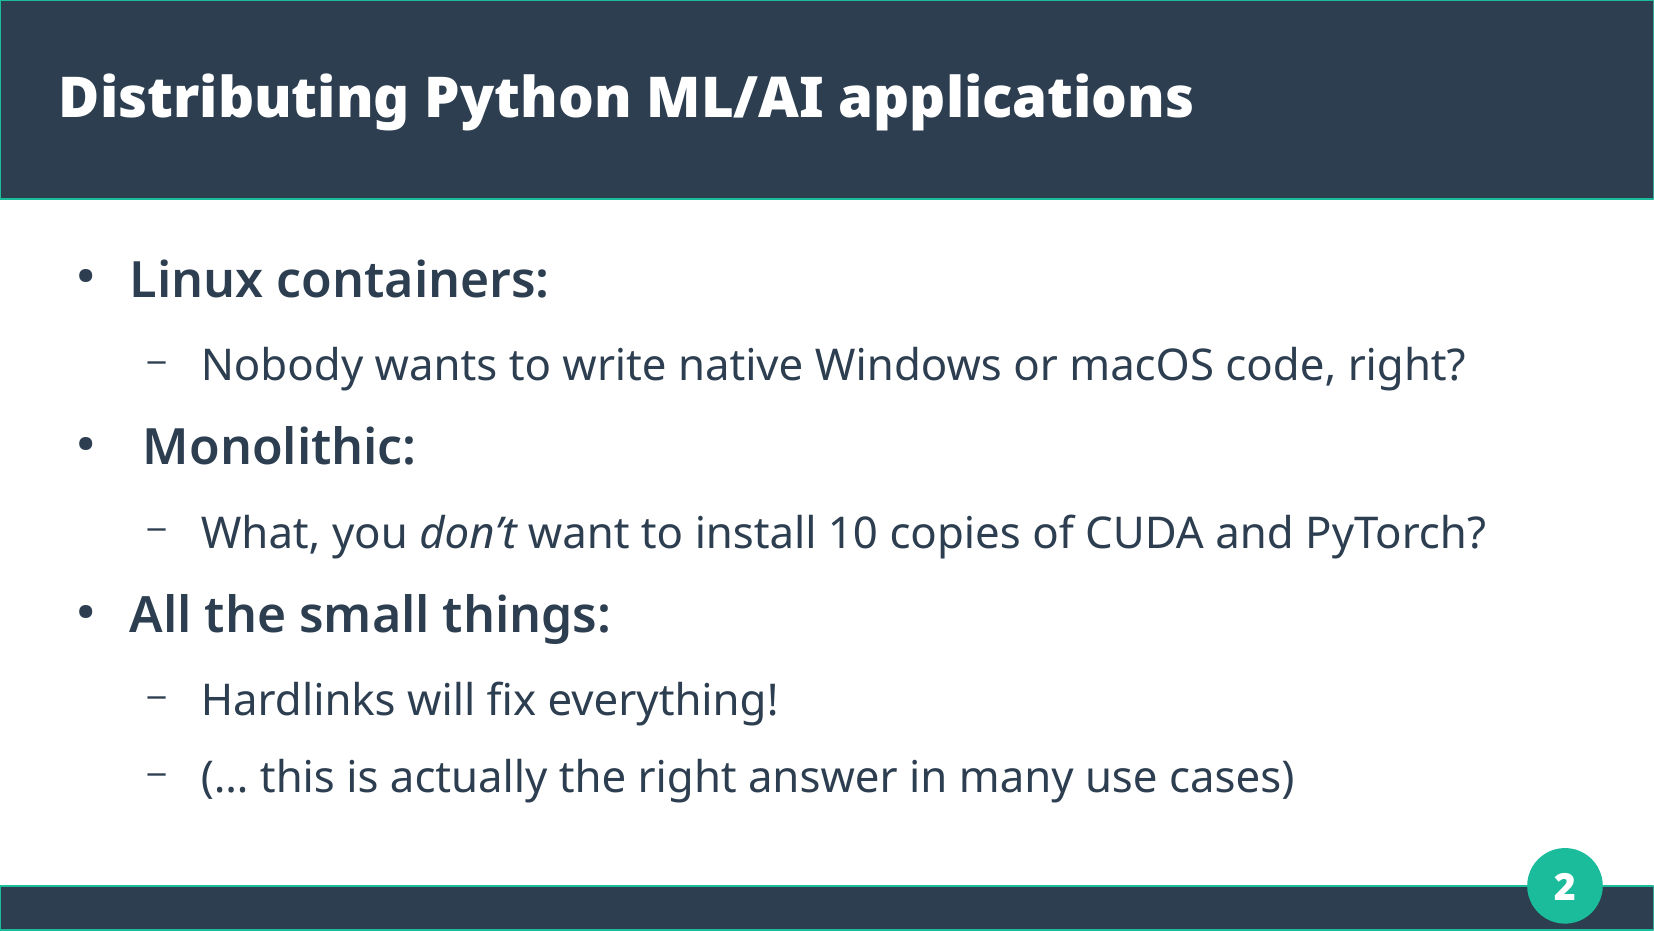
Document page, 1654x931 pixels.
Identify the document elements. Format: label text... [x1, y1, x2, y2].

title Distributing Python ML/AI applications [59, 37, 1595, 156]
list Linux containers: Nobody wants to write native Windows or macOS code, right? Monolithic: What, you don’t want to install 10 copies of CUDA and PyTorch? All the small things: Hardlinks will fix everything! (… this is actually the right answer in many use cases) [59, 243, 1595, 864]
